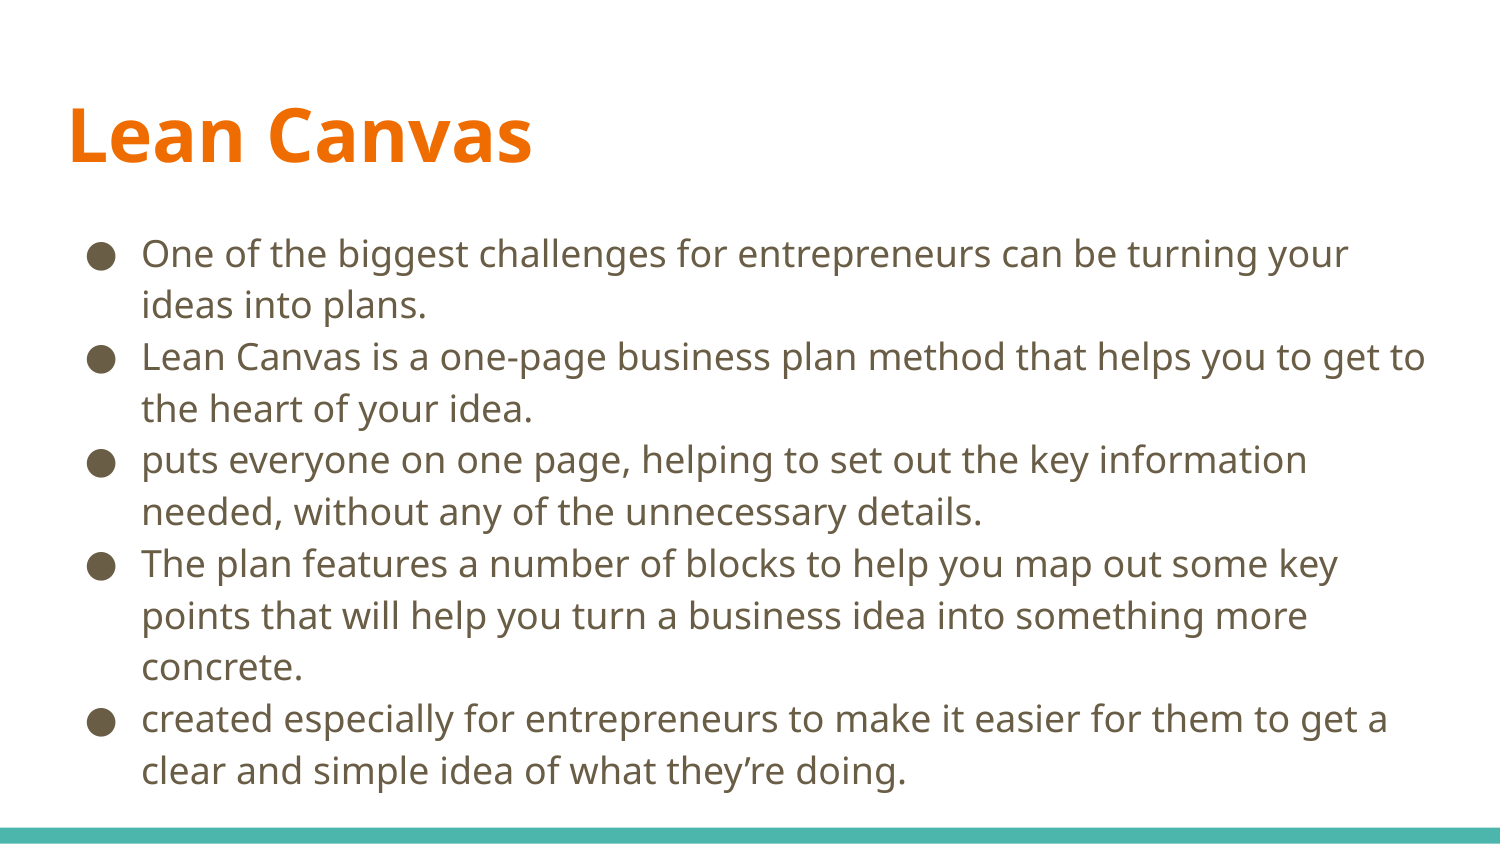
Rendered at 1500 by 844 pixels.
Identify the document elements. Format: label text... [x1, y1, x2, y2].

title Lean Canvas [51, 72, 1449, 189]
list One of the biggest challenges for entrepreneurs can be turning your ideas into plans. Lean Canvas is a one-page business plan method that helps you to get to the heart of your idea. puts everyone on one page, helping to set out the key information needed, without any of the unnecessary details. The plan features a number of blocks to help you map out some key points that will help you turn a business idea into something more concrete. created especially for entrepreneurs to make it easier for them to get a clear and simple idea of what they’re doing. [51, 207, 1449, 750]
